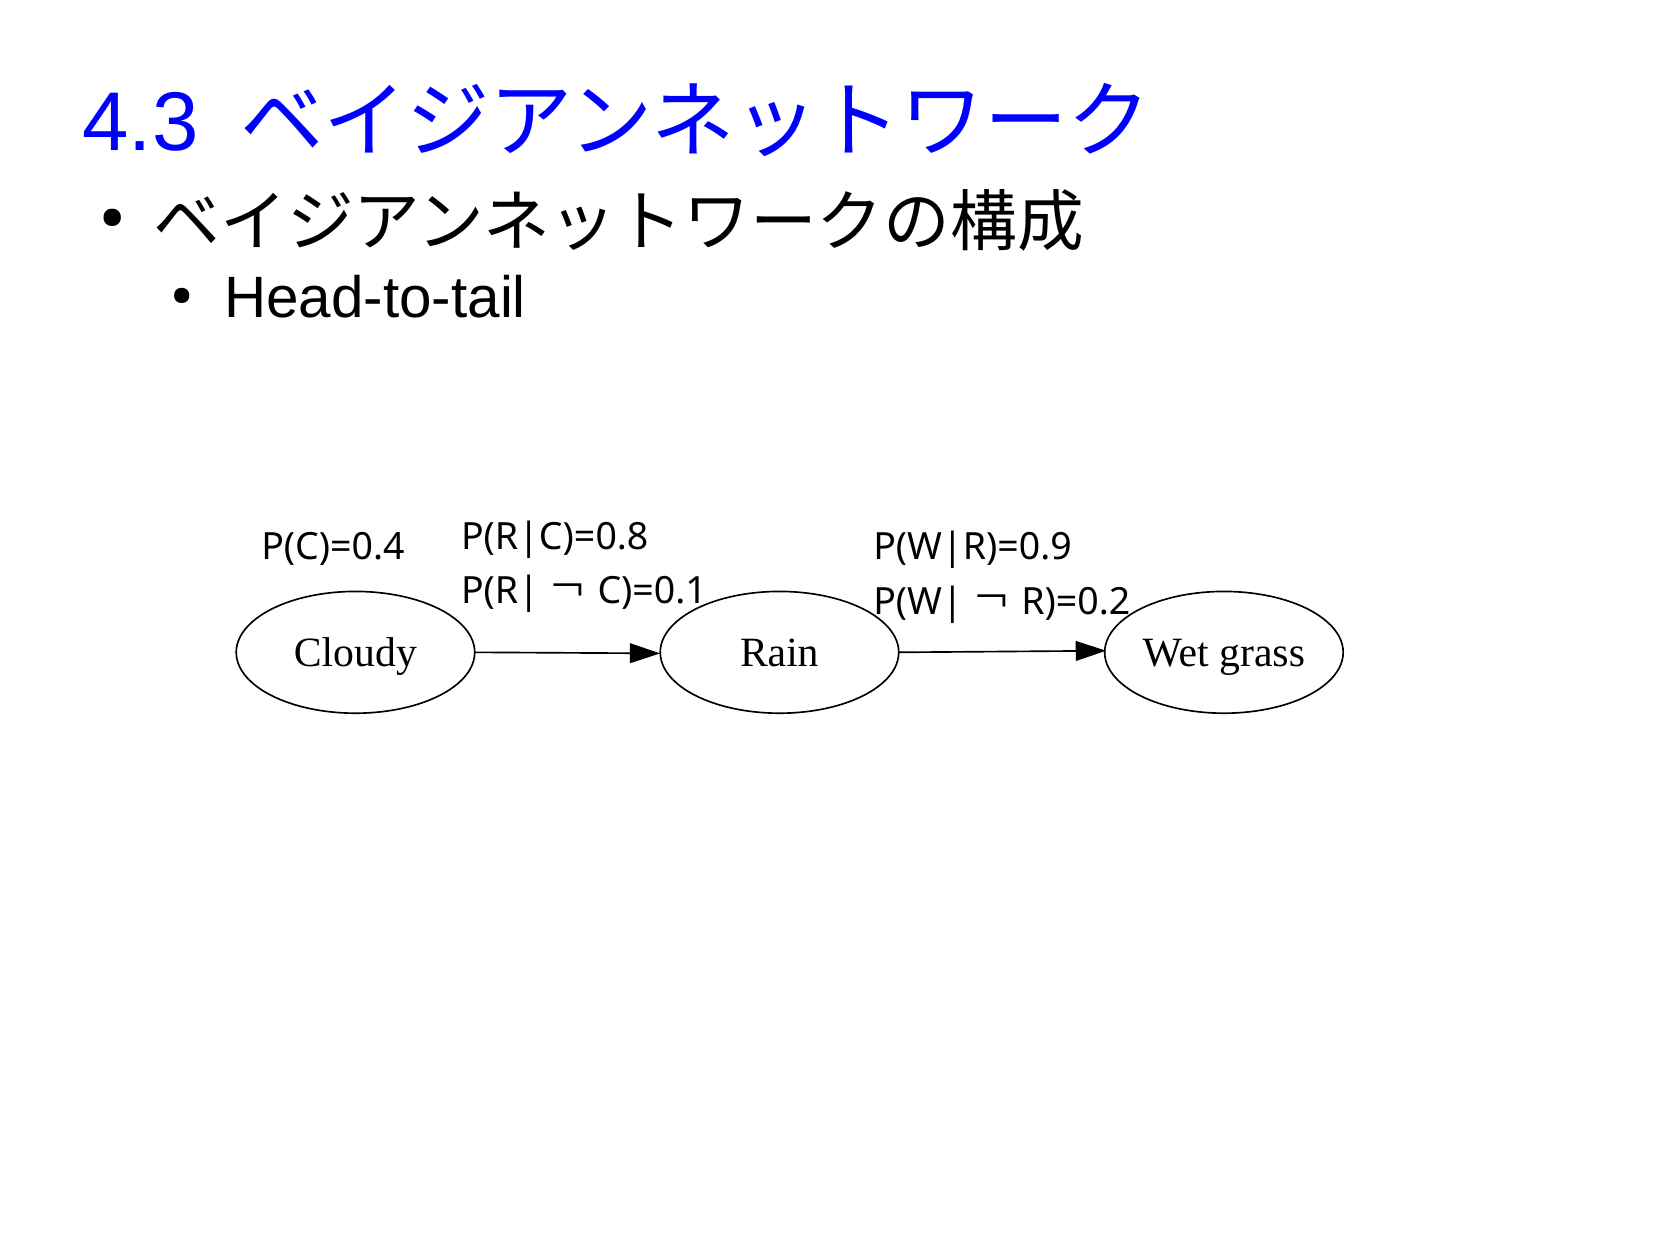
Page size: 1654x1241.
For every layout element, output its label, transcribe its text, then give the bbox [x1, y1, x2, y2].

text_box P(C)=0.4 [246, 512, 428, 573]
list ベイジアンネットワークの構成 Head-to-tail [82, 174, 1571, 966]
text_box Wet grass [1104, 591, 1344, 714]
title 4.3 ベイジアンネットワーク [82, 49, 1571, 174]
text_box Rain [660, 591, 899, 714]
text_box P(W|R)=0.9 P(W|￢R)=0.2 [858, 512, 1182, 629]
text_box Cloudy [236, 591, 475, 714]
text_box P(R|C)=0.8 P(R|￢C)=0.1 [446, 501, 768, 619]
